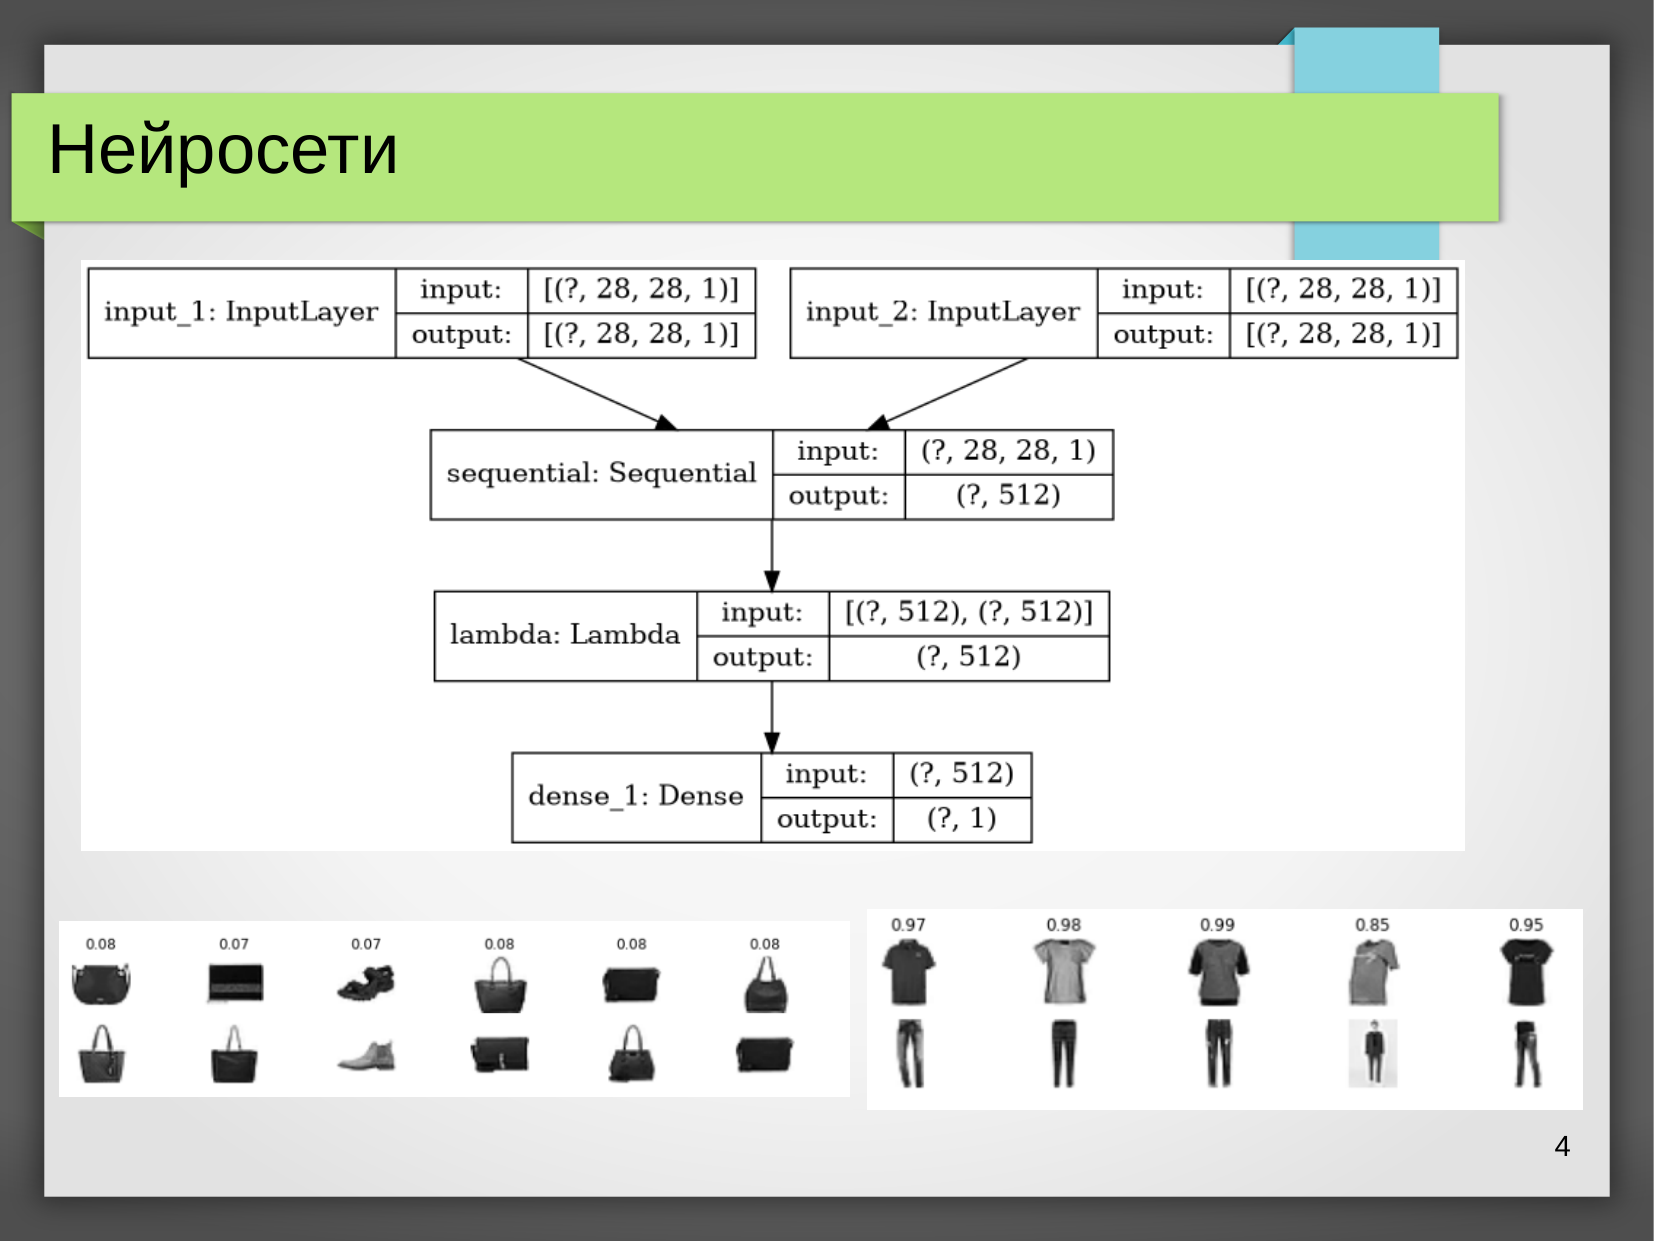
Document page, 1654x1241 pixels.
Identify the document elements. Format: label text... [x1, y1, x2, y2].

title Нейросети [47, 96, 1536, 201]
picture [0, 0, 1654, 1241]
